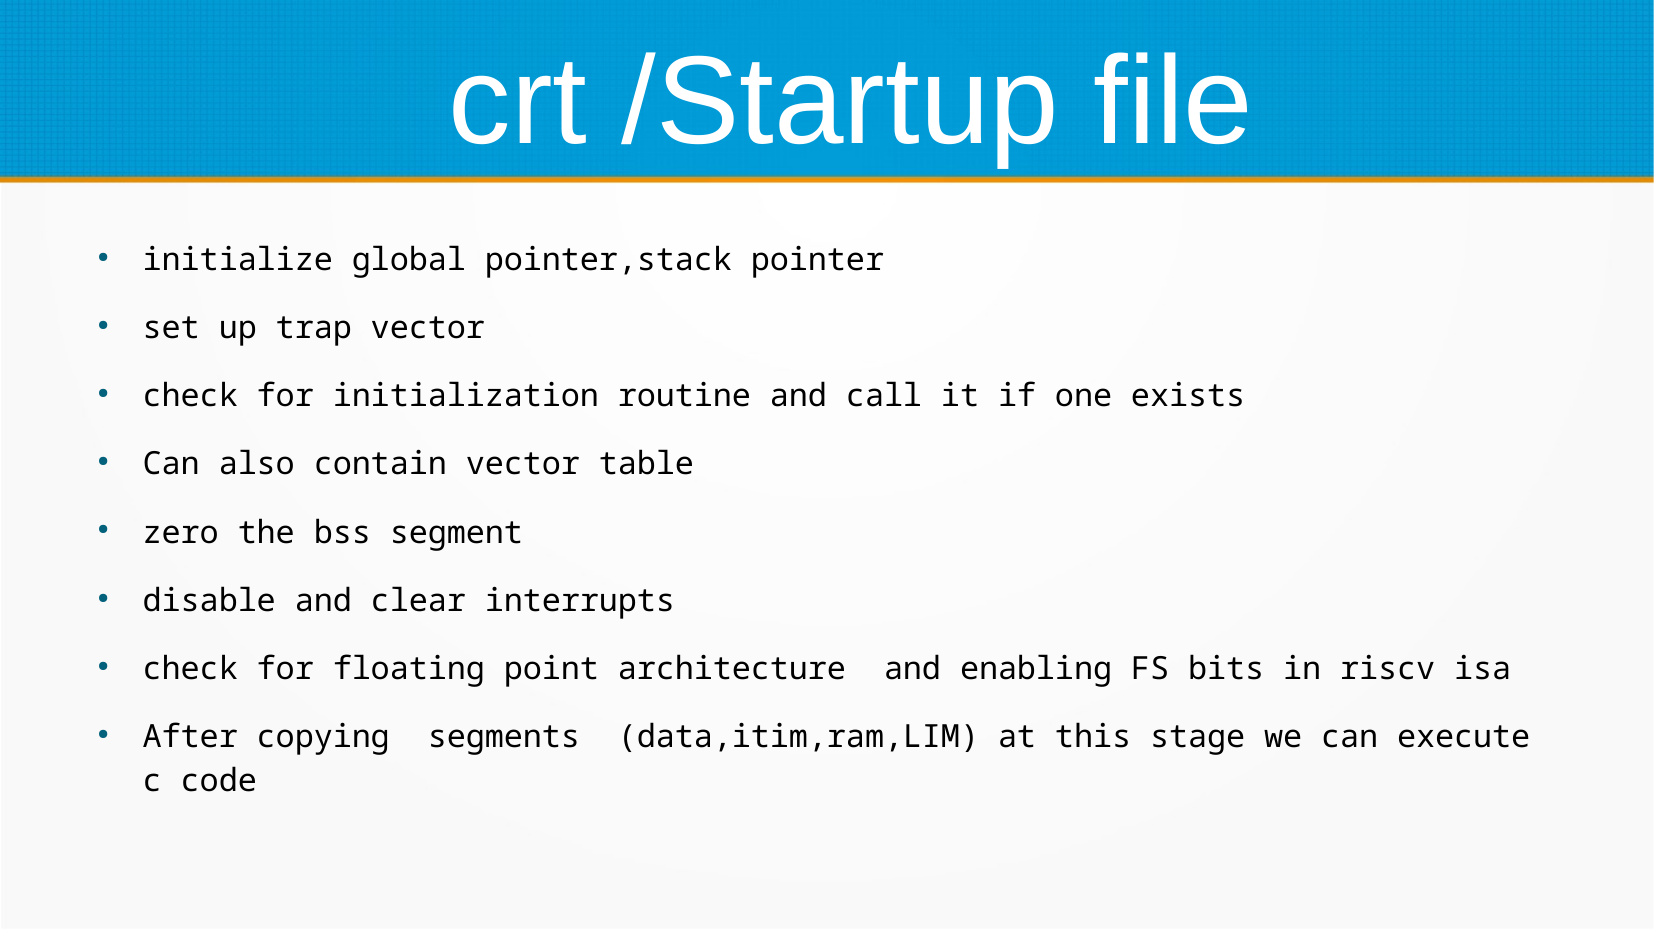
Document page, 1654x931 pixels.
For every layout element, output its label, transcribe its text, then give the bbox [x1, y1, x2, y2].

list initialize global pointer,stack pointer set up trap vector check for initialization routine and call it if one exists Can also contain vector table zero the bss segment disable and clear interrupts check for floating point architecture and enabling FS bits in riscv isa After copying segments (data,itim,ram,LIM) at this stage we can execute c code [82, 236, 1563, 811]
picture [0, 175, 1654, 931]
title crt /Startup file [82, 14, 1571, 171]
